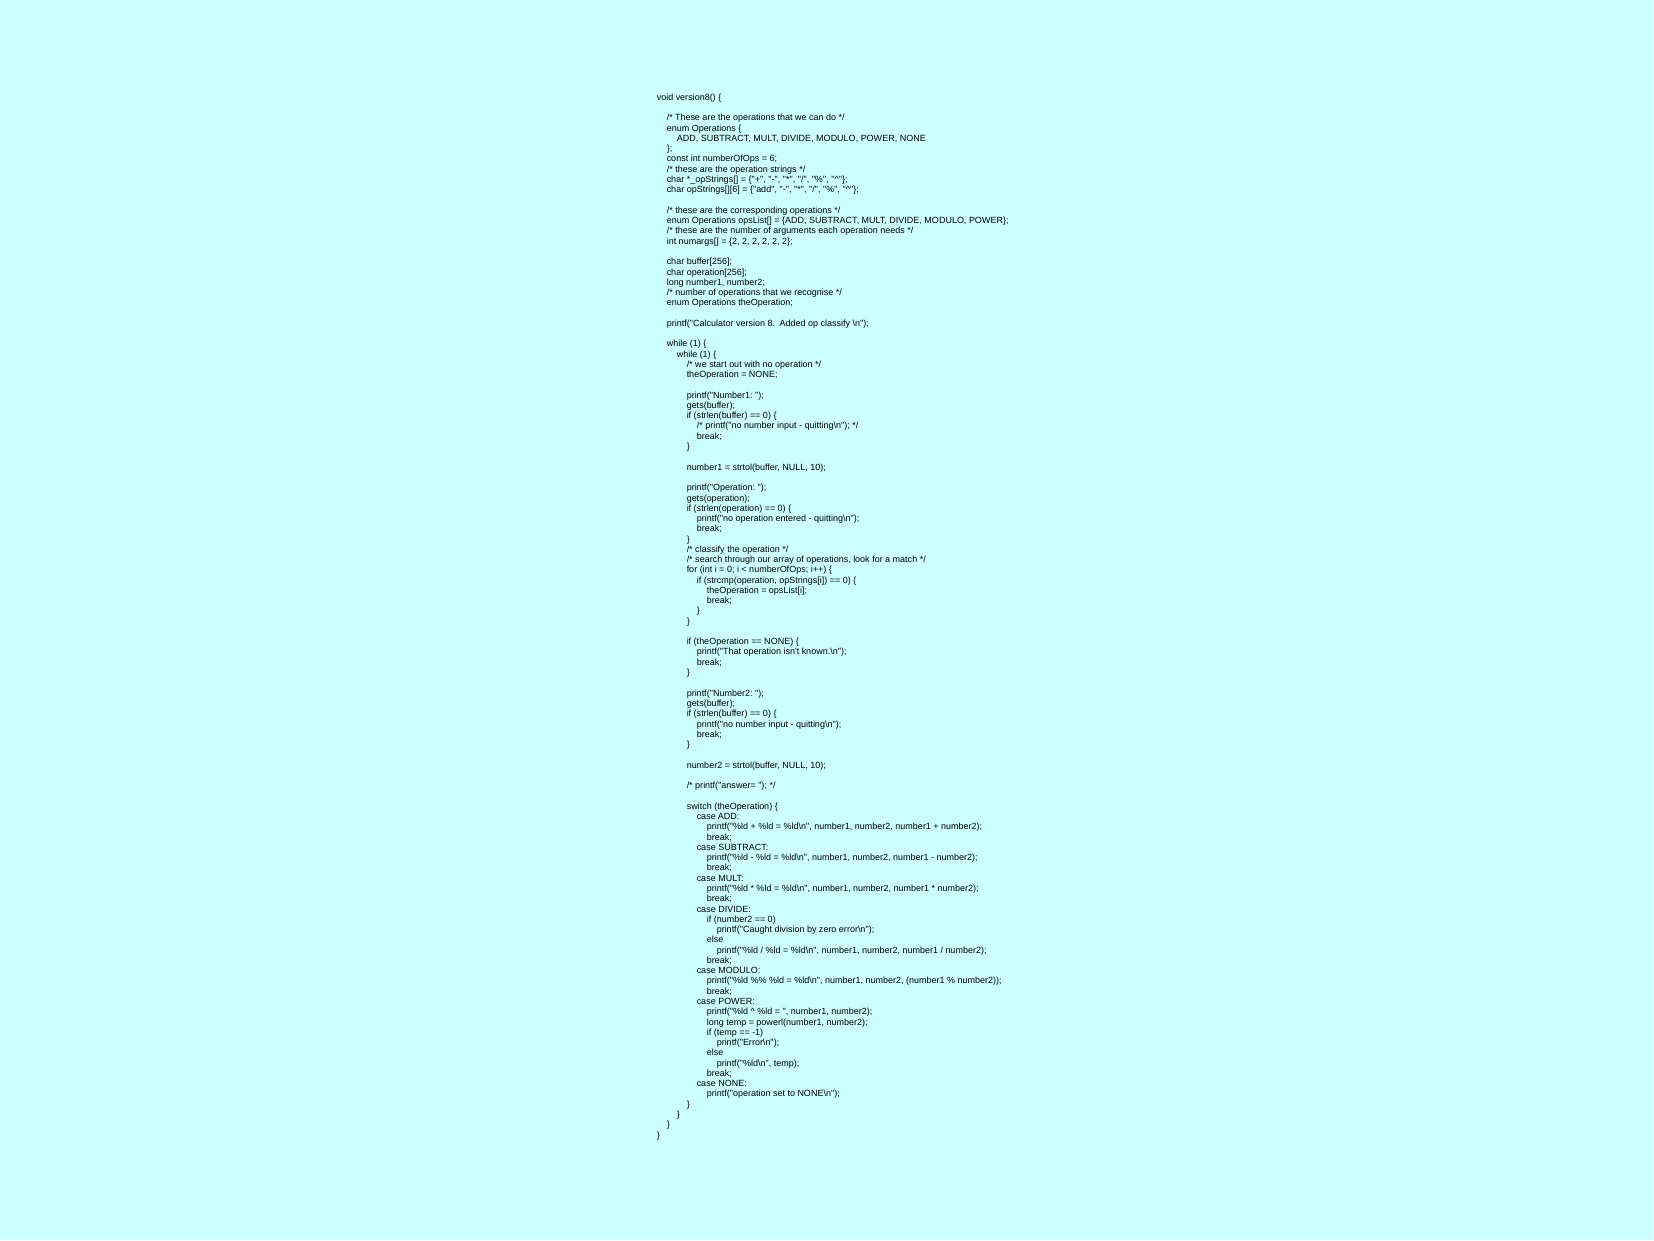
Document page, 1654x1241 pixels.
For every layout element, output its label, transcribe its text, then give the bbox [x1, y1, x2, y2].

subtitle void version8() { /* These are the operations that we can do */ enum Operations { ADD, SUBTRACT, MULT, DIVIDE, MODULO, POWER, NONE }; const int numberOfOps = 6; /* these are the operation strings */ char *_opStrings[] = {"+", "-", "*", "/", "%", "^"}; char opStrings[][6] = {"add", "-", "*", "/", "%", "^"}; /* these are the corresponding operations */ enum Operations opsList[] = {ADD, SUBTRACT, MULT, DIVIDE, MODULO, POWER}; /* these are the number of arguments each operation needs */ int numargs[] = {2, 2, 2, 2, 2, 2}; char buffer[256]; char operation[256]; long number1, number2; /* number of operations that we recognise */ enum Operations theOperation; printf("Calculator version 8. Added op classify \n"); while (1) { while (1) { /* we start out with no operation */ theOperation = NONE; printf("Number1: "); gets(buffer); if (strlen(buffer) == 0) { /* printf("no number input - quitting\n"); */ break; } number1 = strtol(buffer, NULL, 10); printf("Operation: "); gets(operation); if (strlen(operation) == 0) { printf("no operation entered - quitting\n"); break; } /* classify the operation */ /* search through our array of operations, look for a match */ for (int i = 0; i < numberOfOps; i++) { if (strcmp(operation, opStrings[i]) == 0) { theOperation = opsList[i]; break; } } if (theOperation == NONE) { printf("That operation isn't known.\n"); break; } printf("Number2: "); gets(buffer); if (strlen(buffer) == 0) { printf("no number input - quitting\n"); break; } number2 = strtol(buffer, NULL, 10); /* printf("answer= "); */ switch (theOperation) { case ADD: printf("%ld + %ld = %ld\n", number1, number2, number1 + number2); break; case SUBTRACT: printf("%ld - %ld = %ld\n", number1, number2, number1 - number2); break; case MULT: printf("%ld * %ld = %ld\n", number1, number2, number1 * number2); break; case DIVIDE: if (number2 == 0) printf("Caught division by zero error\n"); else printf("%ld / %ld = %ld\n", number1, number2, number1 / number2); break; case MODULO: printf("%ld %% %ld = %ld\n", number1, number2, (number1 % number2)); break; case POWER: printf("%ld ^ %ld = ", number1, number2); long temp = powerl(number1, number2); if (temp == -1) printf("Error\n"); else printf("%ld\n", temp); break; case NONE: printf("operation set to NONE\n"); } } } } [82, 82, 1583, 1158]
